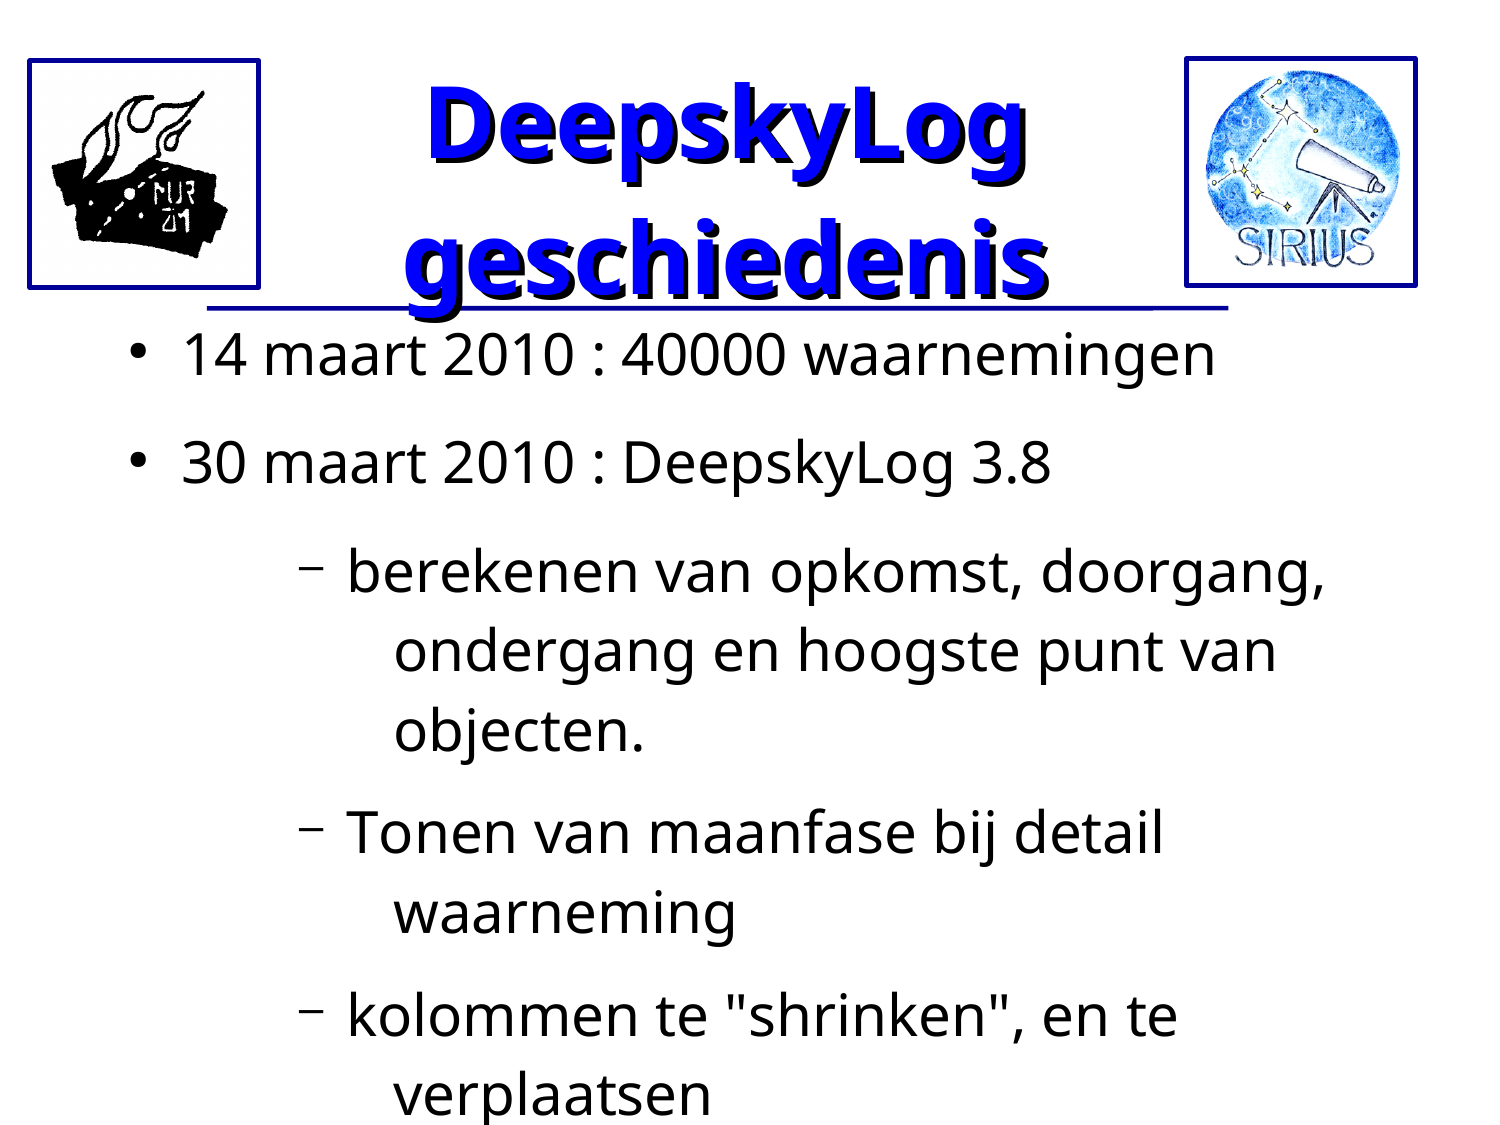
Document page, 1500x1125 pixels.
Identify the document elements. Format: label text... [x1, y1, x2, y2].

picture [32, 63, 256, 284]
title DeepskyLog geschiedenis [281, 47, 1169, 312]
list 14 maart 2010 : 40000 waarnemingen 30 maart 2010 : DeepskyLog 3.8 berekenen van opkomst, doorgang, ondergang en hoogste punt van objecten. Tonen van maanfase bij detail waarneming kolommen te "shrinken", en te verplaatsen [110, 312, 1392, 1007]
picture [1195, 63, 1411, 281]
